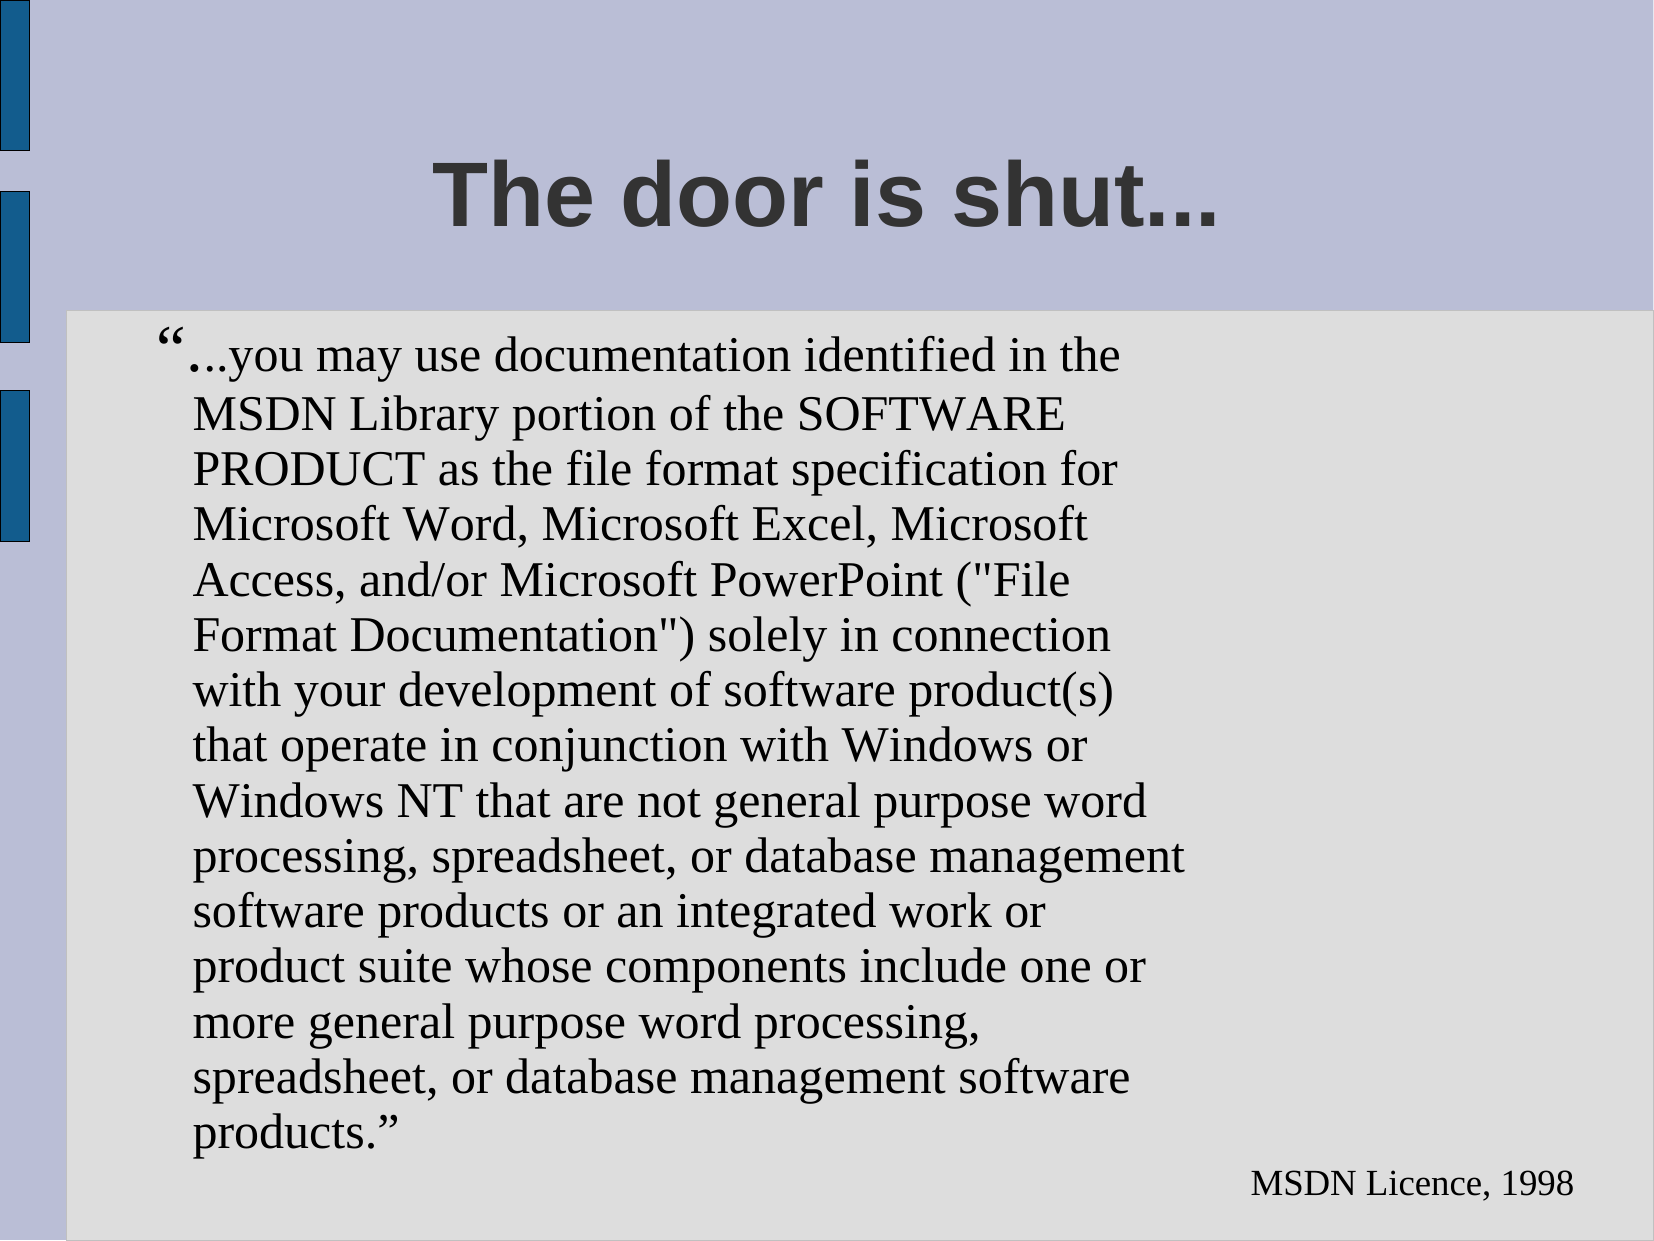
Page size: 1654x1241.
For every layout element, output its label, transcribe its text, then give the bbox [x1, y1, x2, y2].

subtitle “...you may use documentation identified in the MSDN Library portion of the SOFTWARE PRODUCT as the file format specification for Microsoft Word, Microsoft Excel, Microsoft Access, and/or Microsoft PowerPoint ("File Format Documentation") solely in connection with your development of software product(s) that operate in conjunction with Windows or Windows NT that are not general purpose word processing, spreadsheet, or database management software products or an integrated work or product suite whose components include one or more general purpose word processing, spreadsheet, or database management software products.” [121, 304, 1201, 1167]
text_box MSDN Licence, 1998 [1250, 1162, 1576, 1205]
title The door is shut... [121, 91, 1534, 299]
